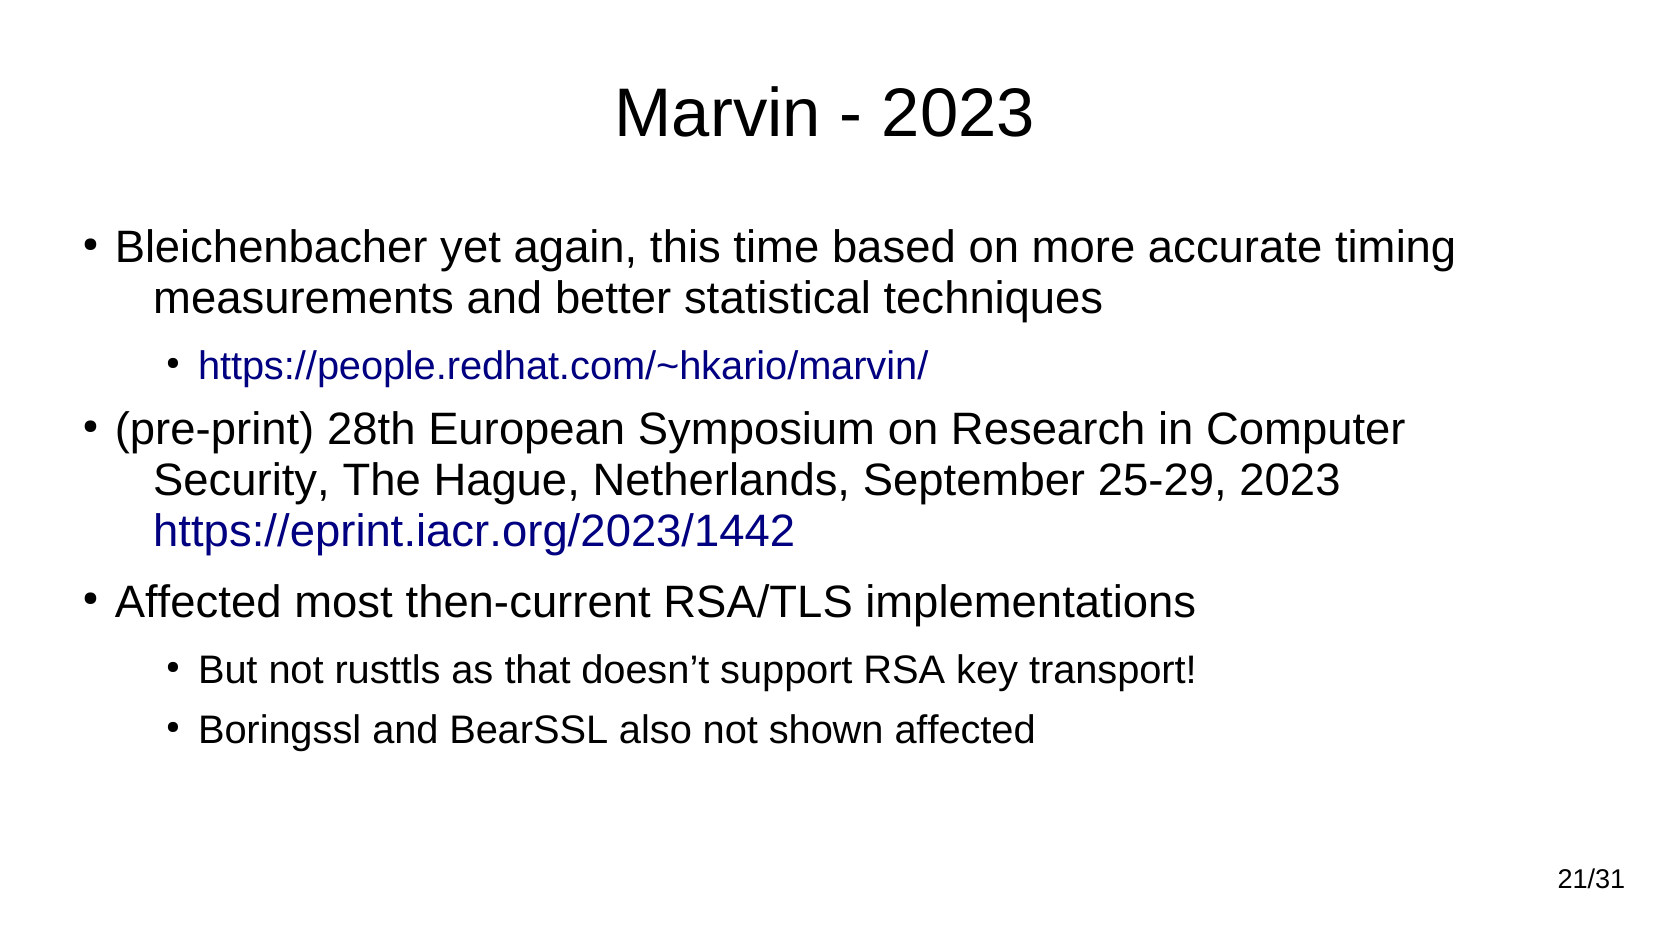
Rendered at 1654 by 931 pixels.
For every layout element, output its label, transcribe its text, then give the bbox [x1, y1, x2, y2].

list Bleichenbacher yet again, this time based on more accurate timing measurements and better statistical techniques https://people.redhat.com/~hkario/marvin/ (pre-print) 28th European Symposium on Research in Computer Security, The Hague, Netherlands, September 25-29, 2023 https://eprint.iacr.org/2023/1442 Affected most then-current RSA/TLS implementations But not rusttls as that doesn’t support RSA key transport! Boringssl and BearSSL also not shown affected [82, 217, 1535, 755]
title Marvin - 2023 [82, 37, 1568, 191]
